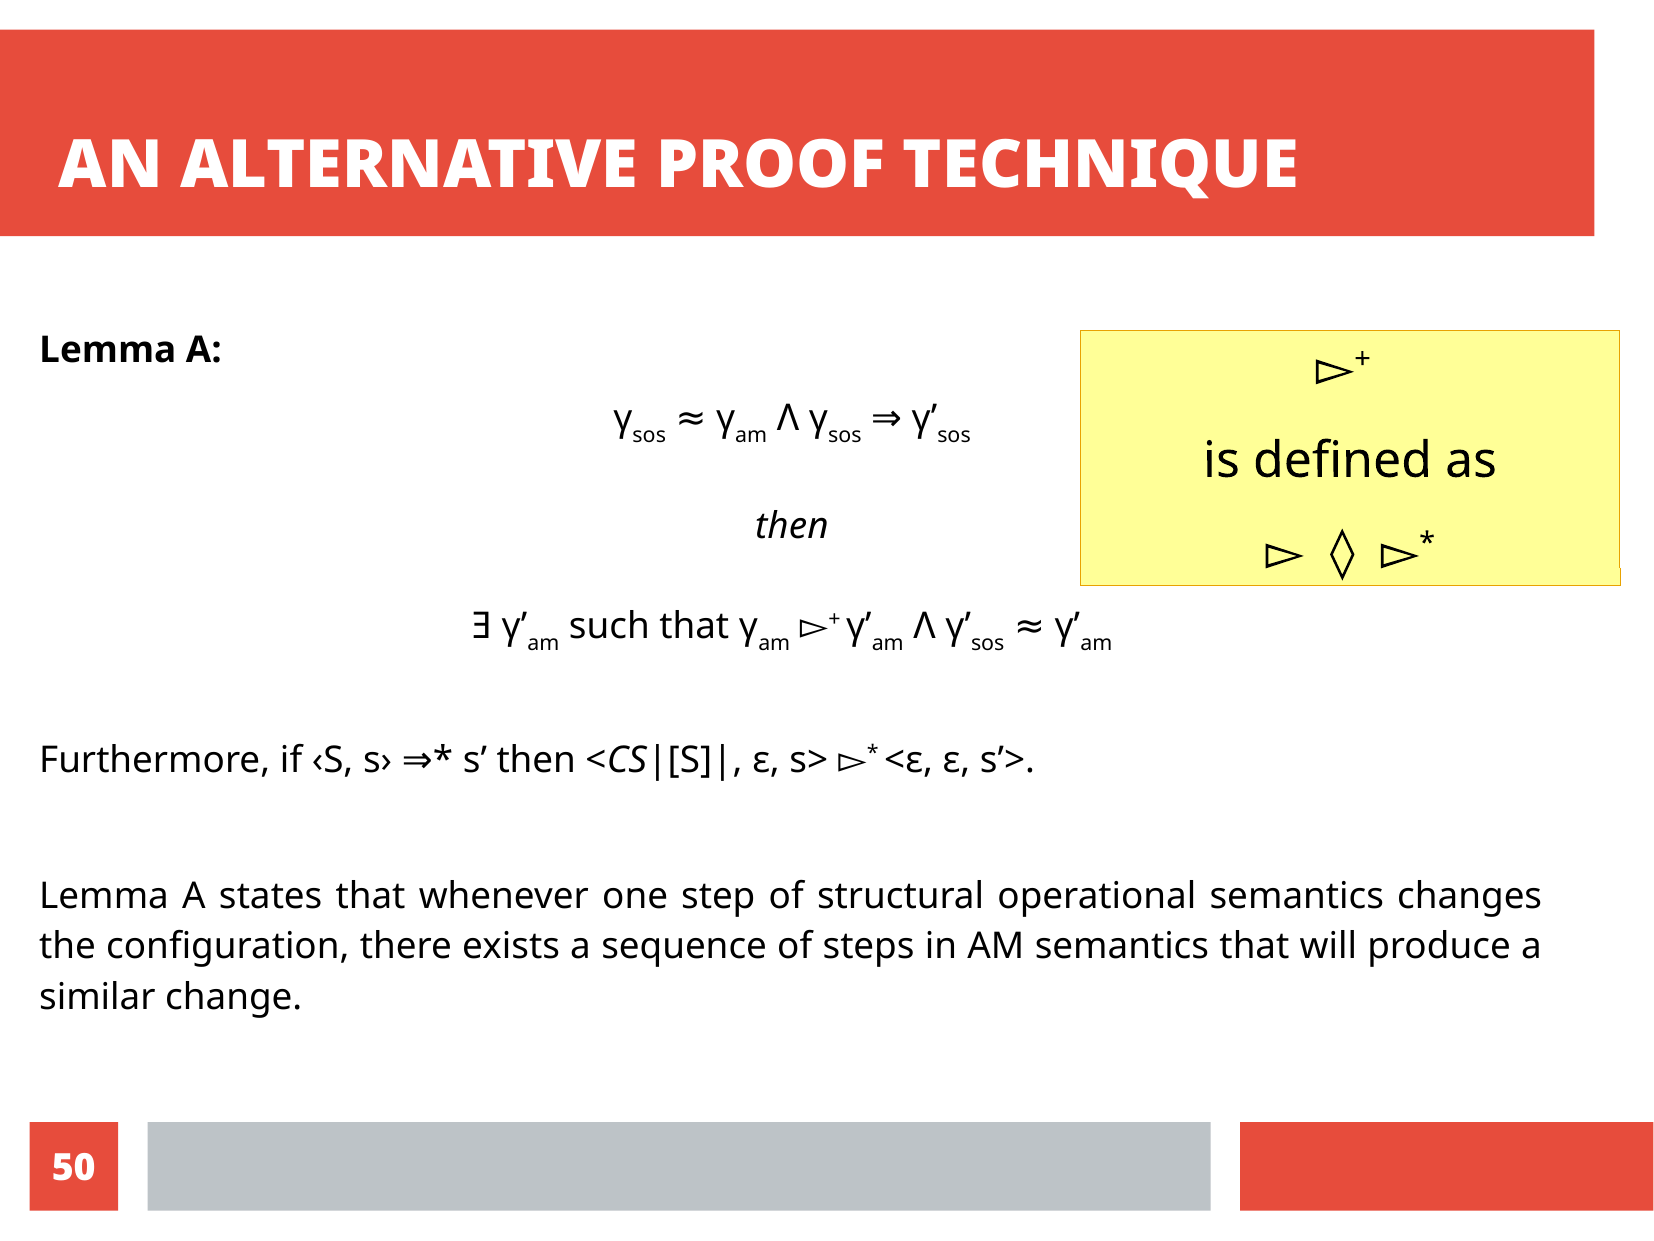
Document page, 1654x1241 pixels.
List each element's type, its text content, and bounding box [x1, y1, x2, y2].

list Lemma A: γsos ≈ γam Ʌ γsos ⇒ γ’sos then Ǝ γ’am such that γam ▻+ γ’am Ʌ γ’sos ≈ γ’am Furthermore, if ‹S, s› ⇒* s’ then <CS|[S]|, ε, s> ▻* <ε, ε, s’>. Lemma A states that whenever one step of structural operational semantics changes the configuration, there exists a sequence of steps in AM semantics that will produce a similar change. [39, 255, 1546, 1023]
text_box ▻+ is defined as ▻ ◊ ▻* [1080, 330, 1621, 586]
title AN ALTERNATIVE PROOF TECHNIQUE [59, 59, 1595, 207]
